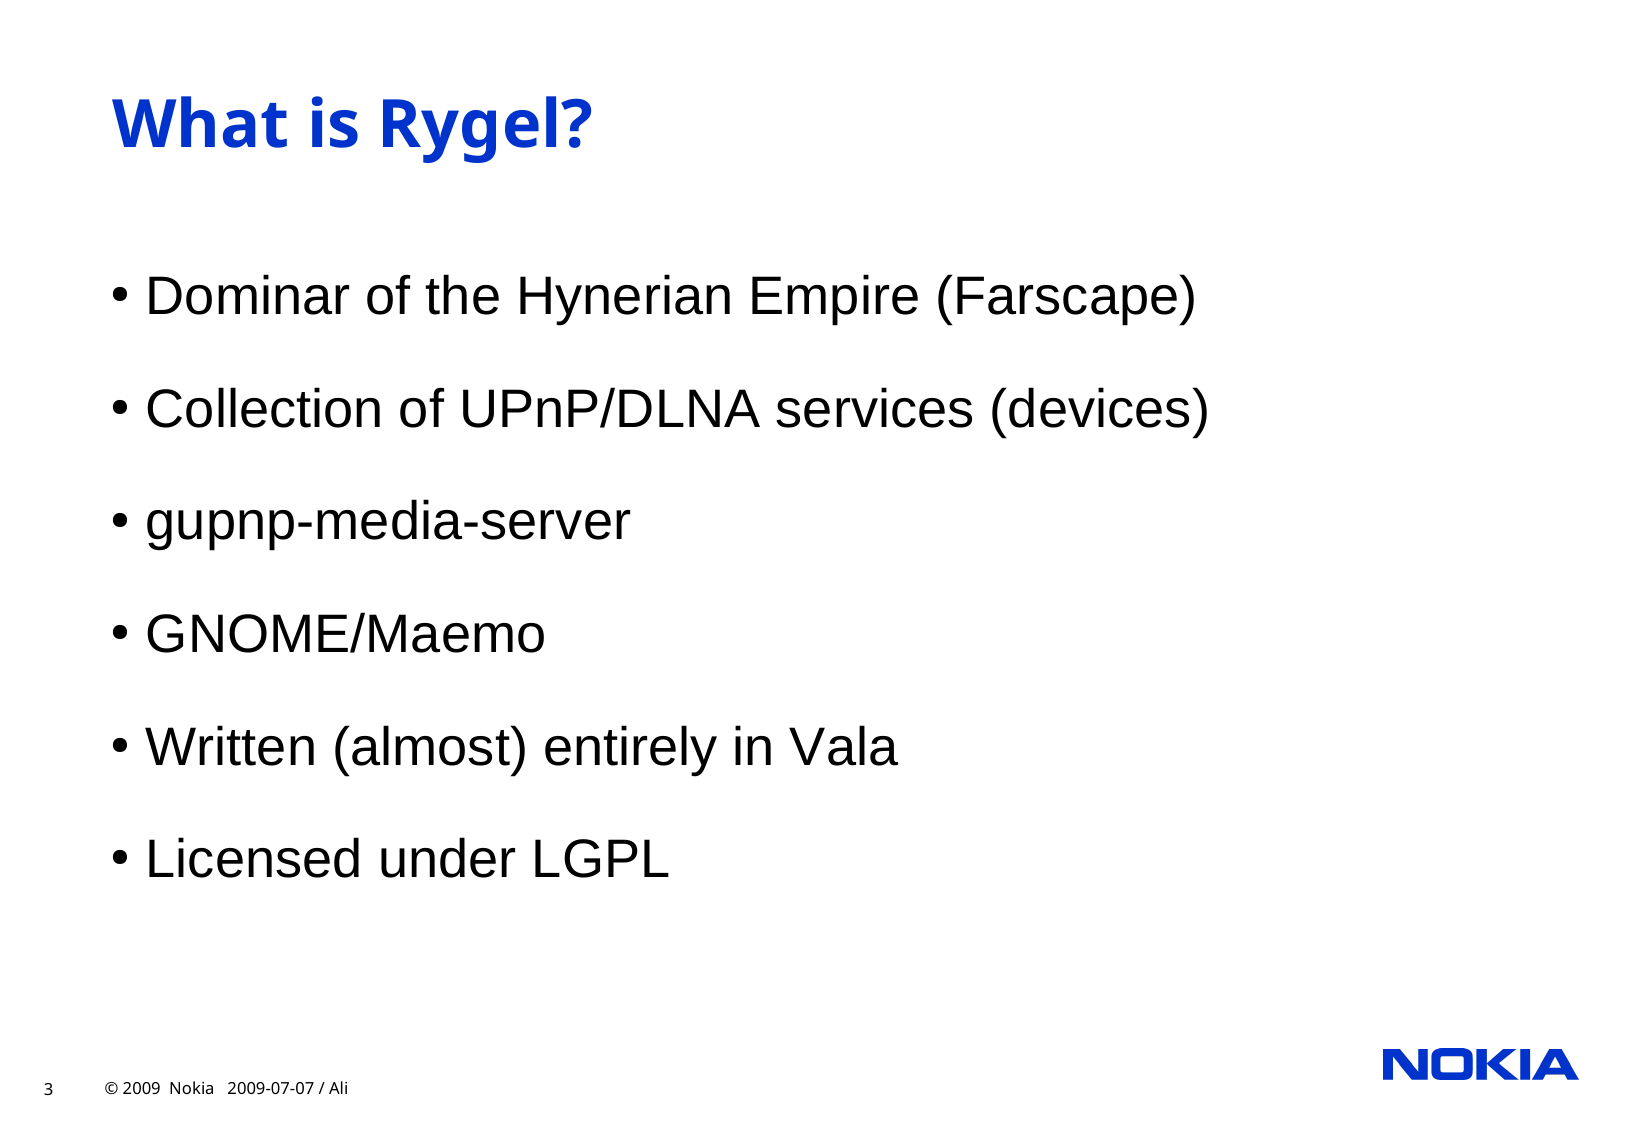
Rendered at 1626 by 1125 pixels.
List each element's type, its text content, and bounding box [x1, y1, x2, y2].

text_box Dominar of the Hynerian Empire (Farscape) Collection of UPnP/DLNA services (devices) gupnp-media-server GNOME/Maemo Written (almost) entirely in Vala Licensed under LGPL [75, 224, 1515, 901]
title What is Rygel? [112, 17, 1525, 225]
picture [1383, 1048, 1579, 1080]
